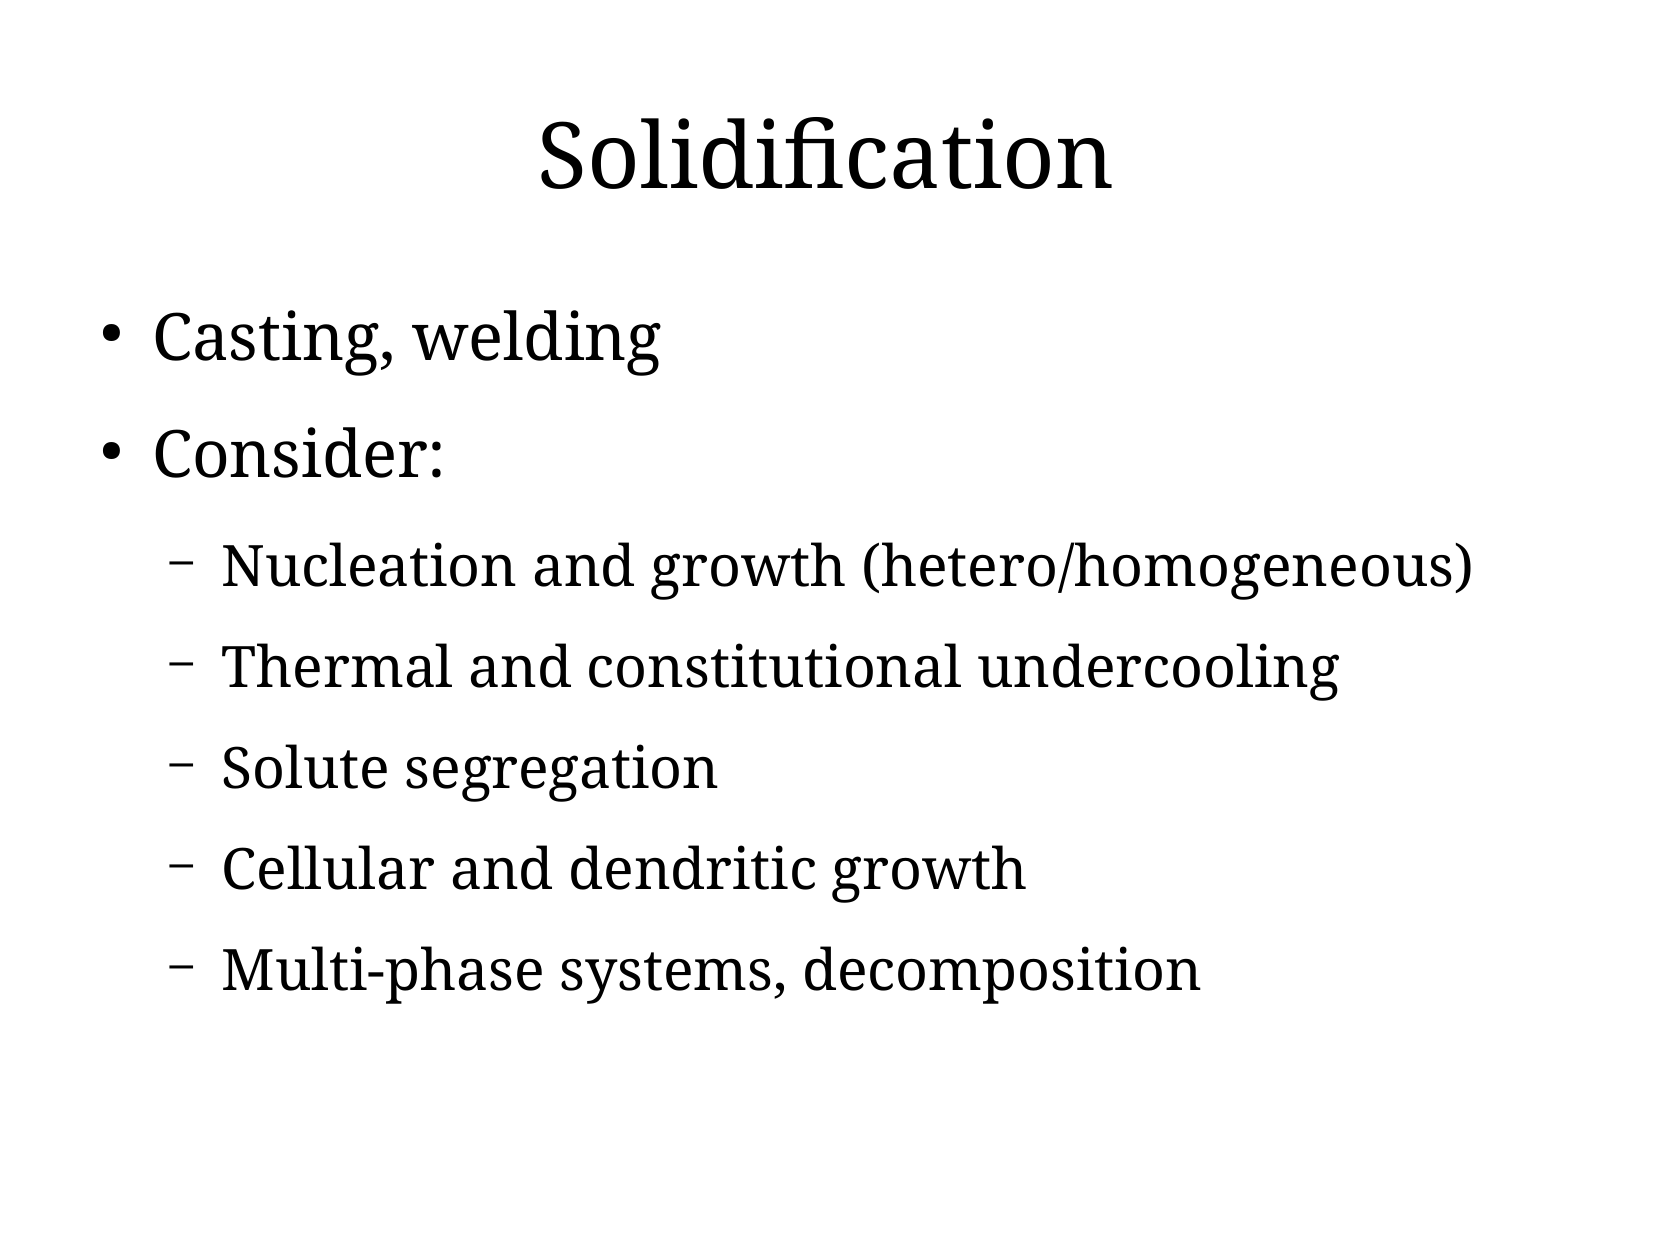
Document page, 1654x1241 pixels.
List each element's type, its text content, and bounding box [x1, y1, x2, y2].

list Casting, welding Consider: Nucleation and growth (hetero/homogeneous) Thermal and constitutional undercooling Solute segregation Cellular and dendritic growth Multi-phase systems, decomposition [82, 290, 1538, 1010]
title Solidification [82, 49, 1571, 257]
